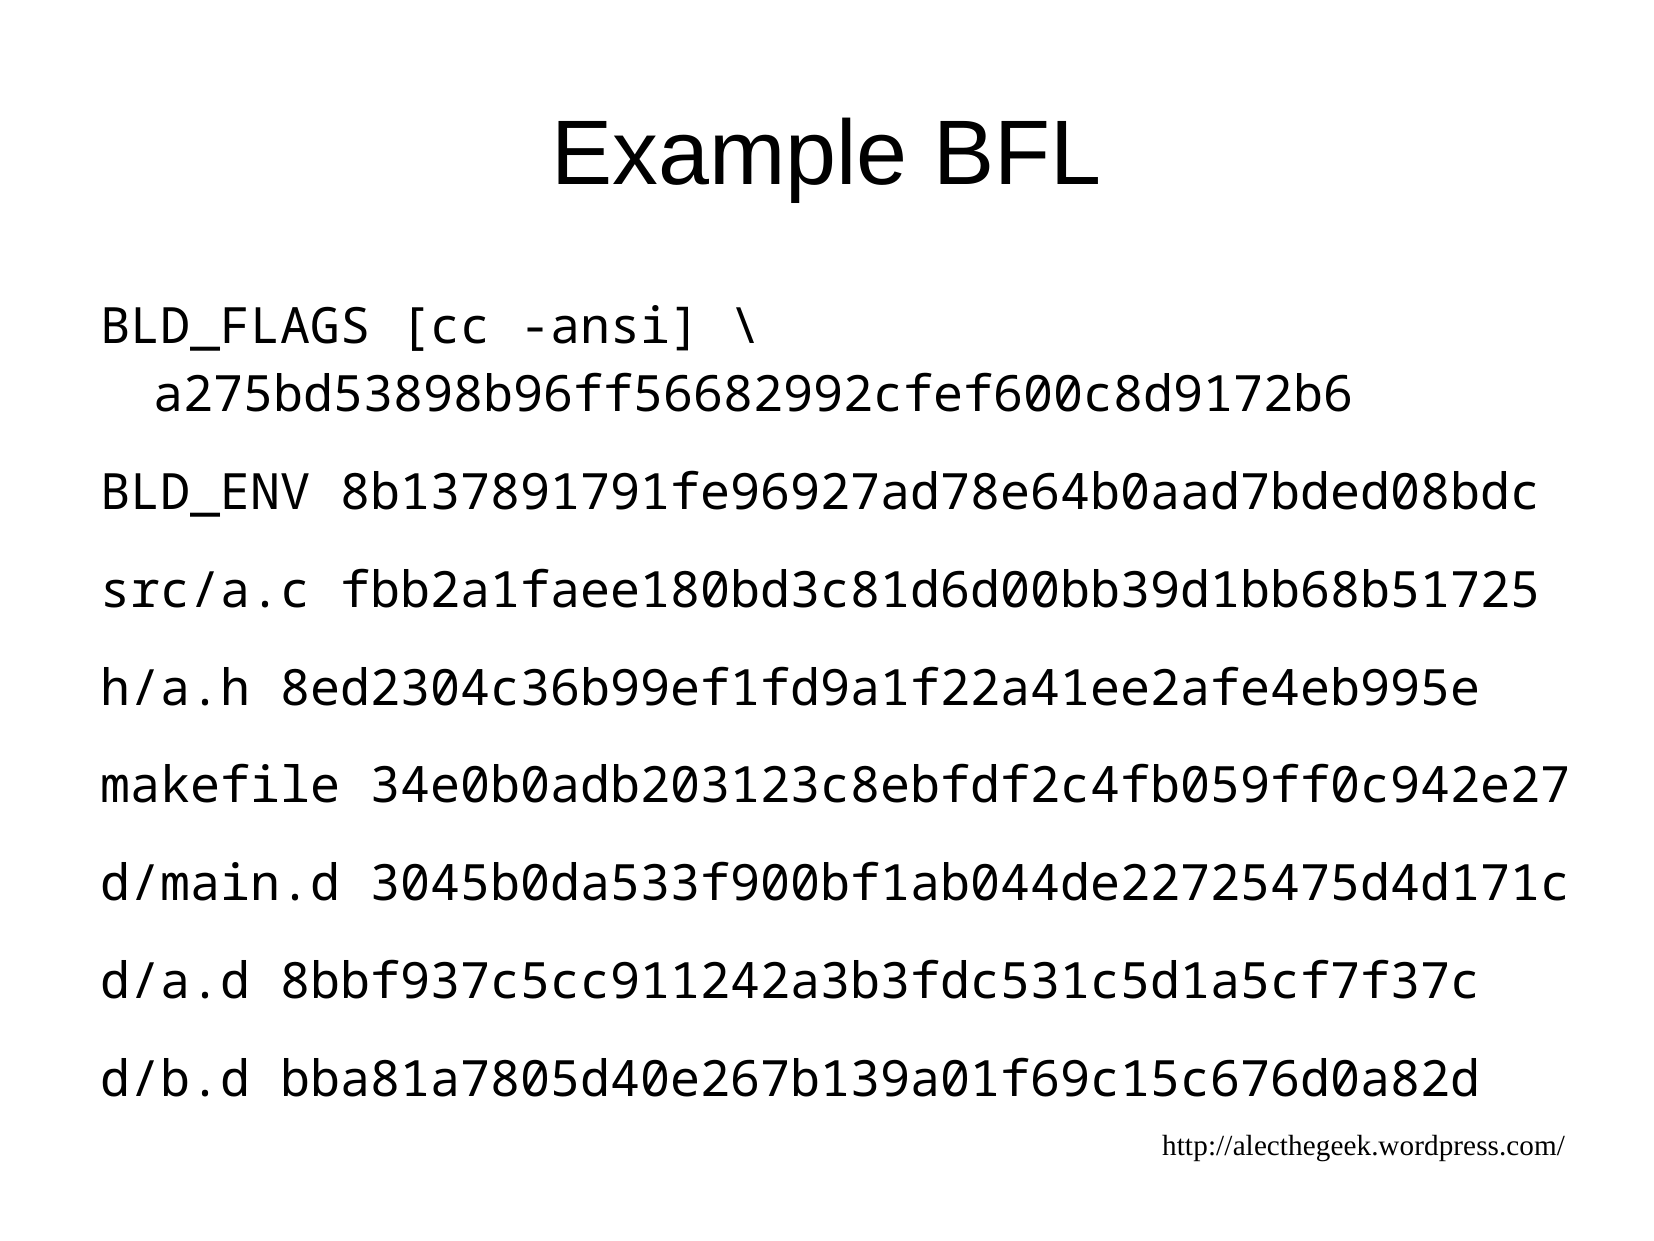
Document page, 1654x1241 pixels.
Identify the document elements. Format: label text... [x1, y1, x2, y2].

list BLD_FLAGS [cc -ansi] \ a275bd53898b96ff56682992cfef600c8d9172b6 BLD_ENV 8b137891791fe96927ad78e64b0aad7bded08bdc src/a.c fbb2a1faee180bd3c81d6d00bb39d1bb68b51725 h/a.h 8ed2304c36b99ef1fd9a1f22a41ee2afe4eb995e makefile 34e0b0adb203123c8ebfdf2c4fb059ff0c942e27 d/main.d 3045b0da533f900bf1ab044de22725475d4d171c d/a.d 8bbf937c5cc911242a3b3fdc531c5d1a5cf7f37c d/b.d bba81a7805d40e267b139a01f69c15c676d0a82d [82, 290, 1571, 1109]
title Example BFL [82, 49, 1571, 257]
